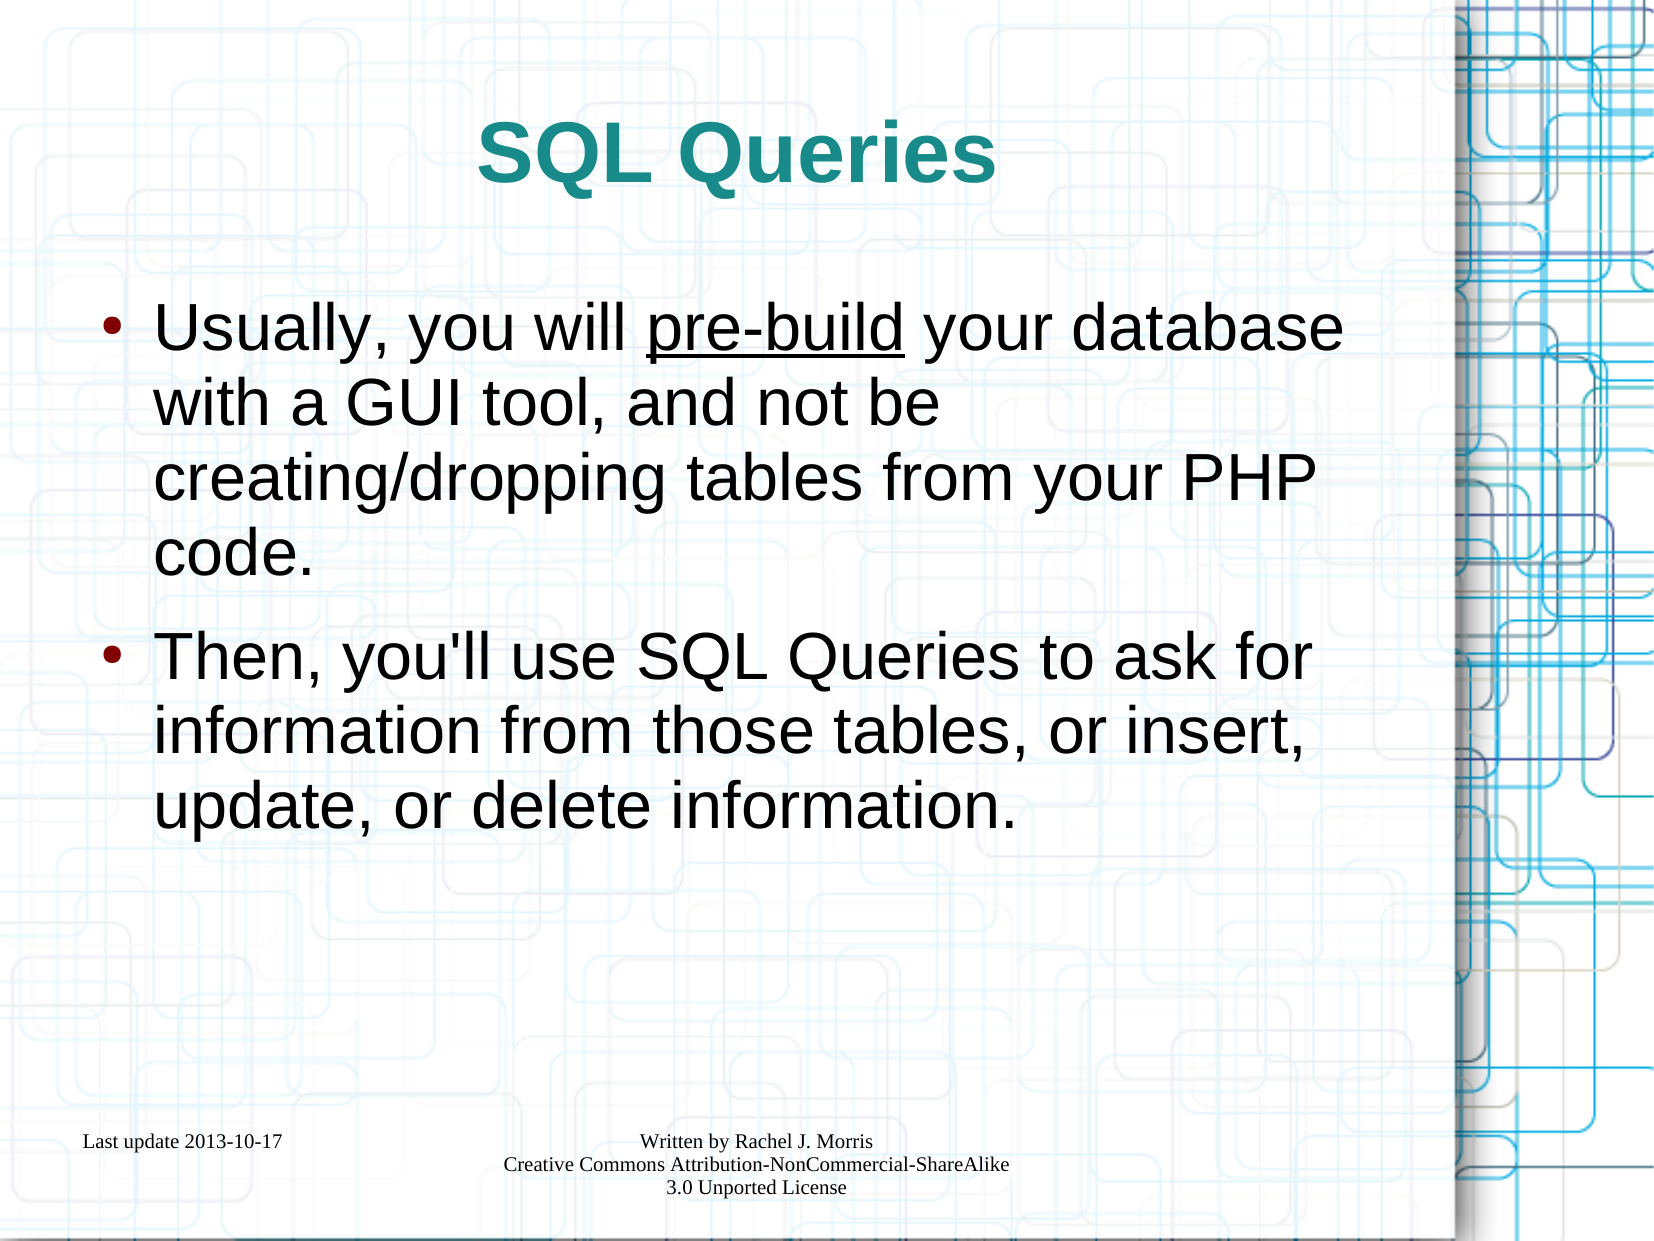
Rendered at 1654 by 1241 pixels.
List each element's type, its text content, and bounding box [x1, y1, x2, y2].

title SQL Queries [59, 49, 1418, 257]
list Usually, you will pre-build your database with a GUI tool, and not be creating/dropping tables from your PHP code. Then, you'll use SQL Queries to ask for information from those tables, or insert, update, or delete information. [82, 290, 1418, 1010]
picture [0, 0, 1654, 1241]
